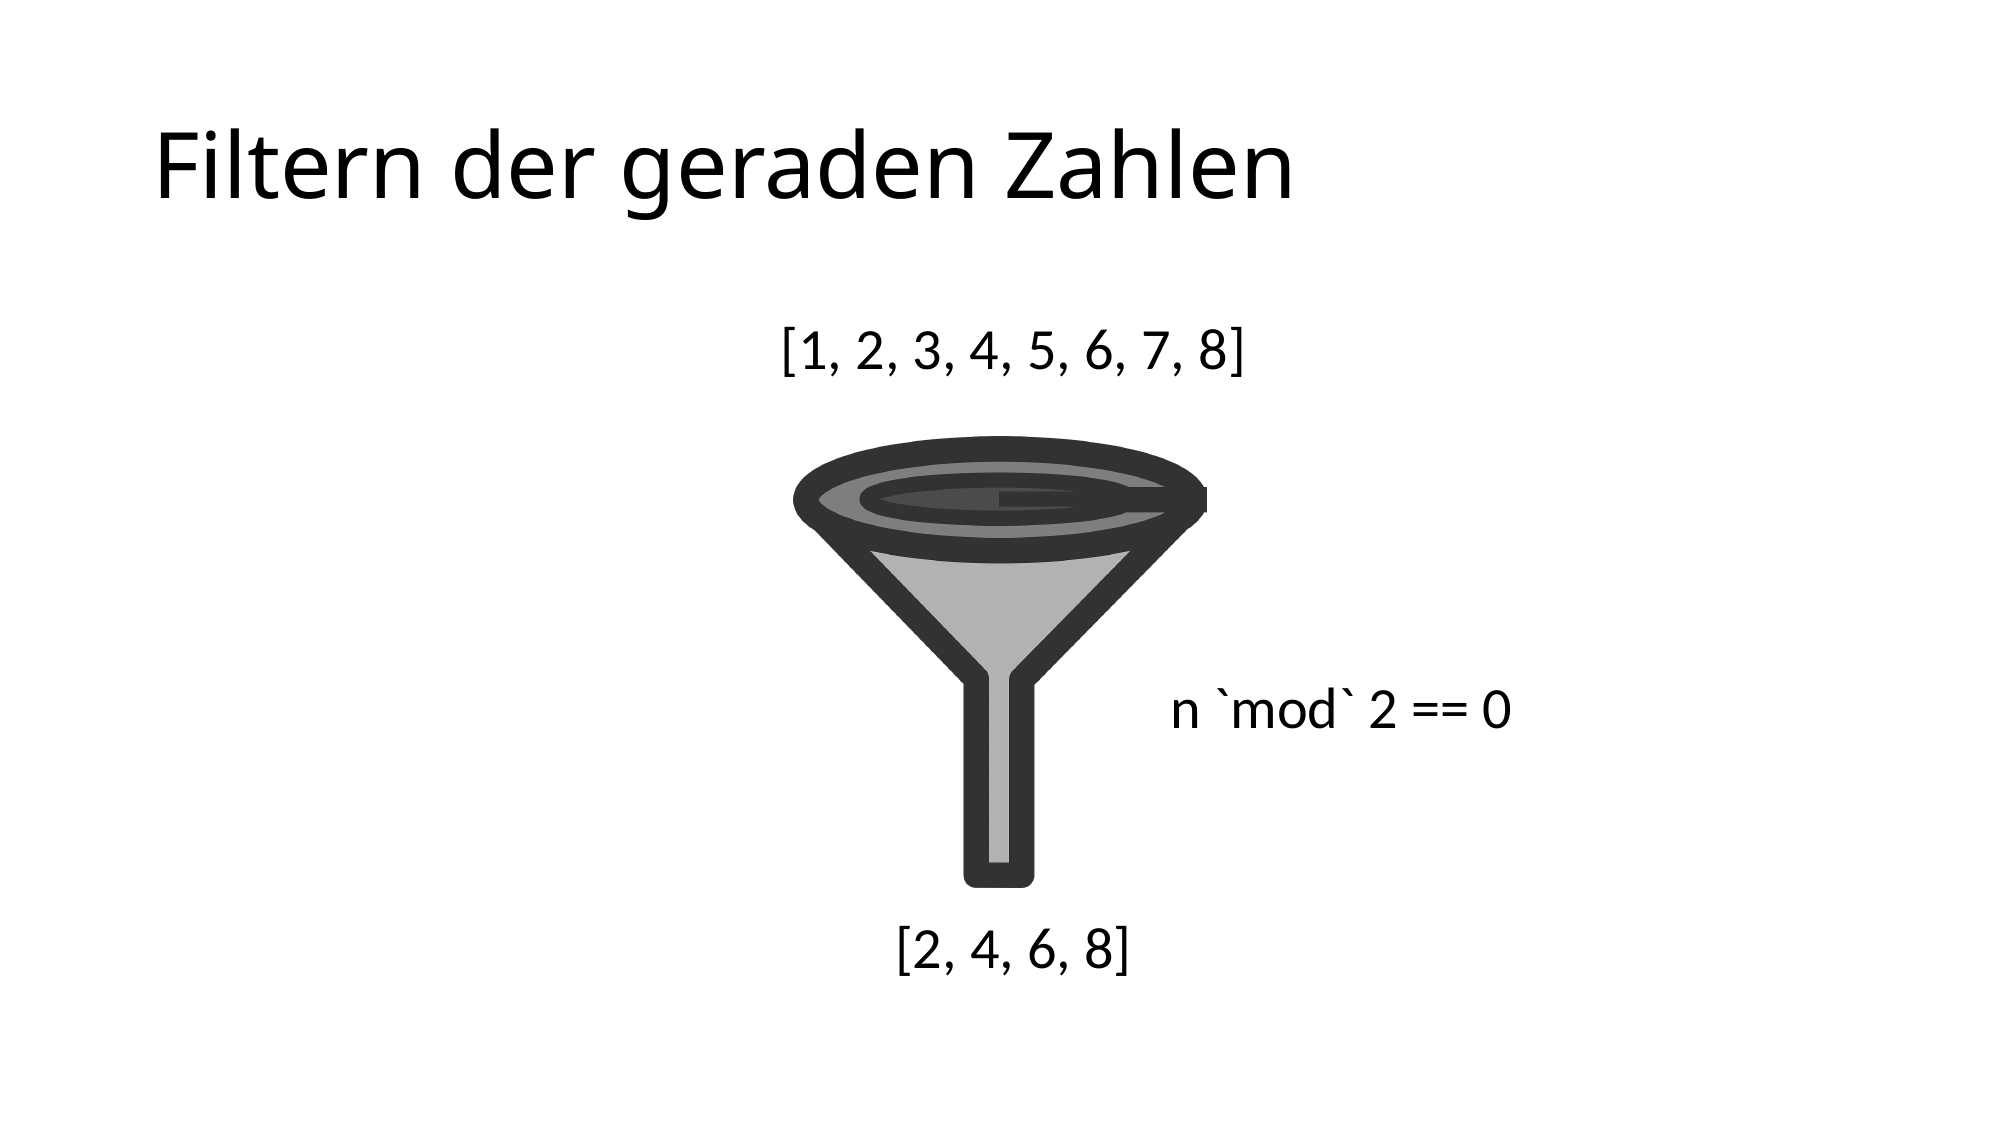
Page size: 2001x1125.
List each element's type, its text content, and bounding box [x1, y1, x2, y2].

text_box [1, 2, 3, 4, 5, 6, 7, 8] [765, 304, 1262, 389]
text_box n `mod` 2 == 0 [1155, 662, 1541, 748]
title Filtern der geraden Zahlen [137, 59, 1863, 278]
picture [793, 436, 1207, 888]
text_box [2, 4, 6, 8] [880, 903, 1147, 988]
